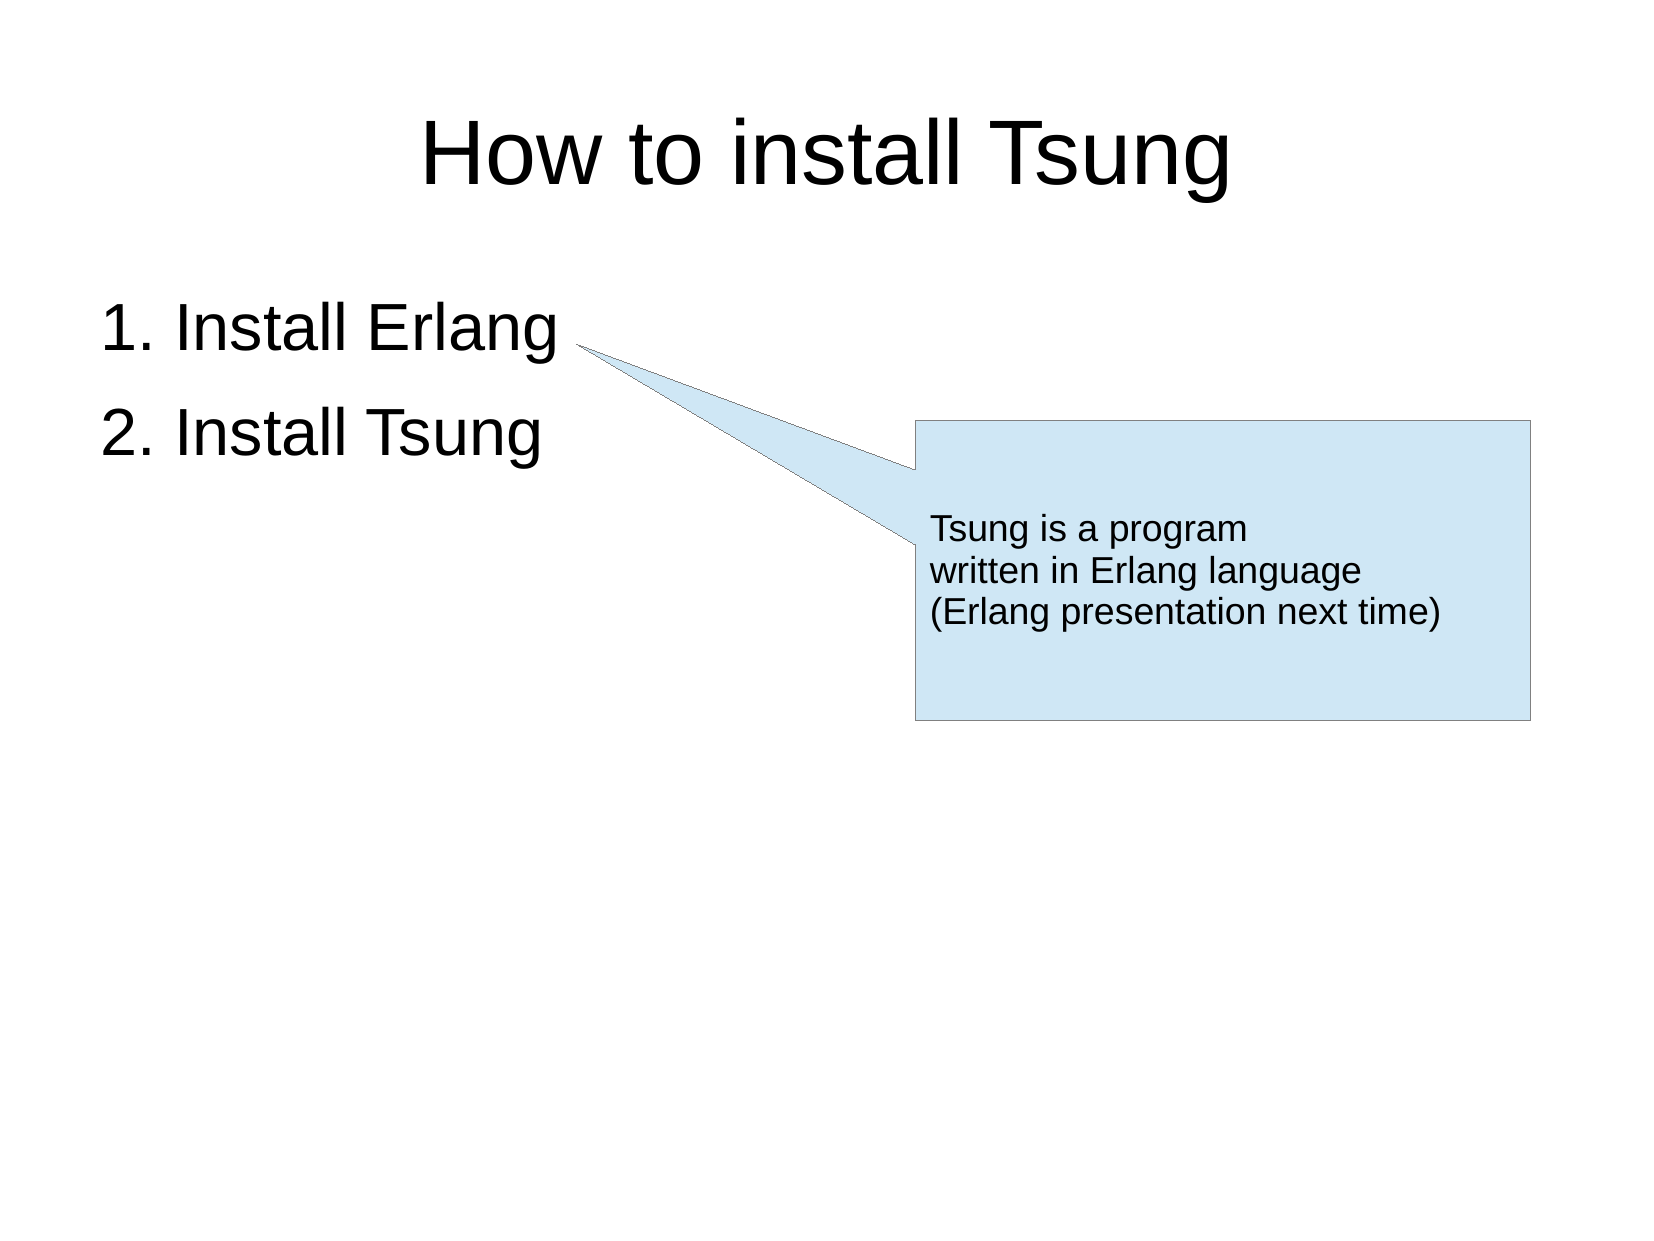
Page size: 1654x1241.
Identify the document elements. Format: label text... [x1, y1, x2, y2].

title How to install Tsung [82, 49, 1571, 257]
list Install Erlang Install Tsung [82, 290, 1538, 1010]
text_box Tsung is a program written in Erlang language (Erlang presentation next time) [576, 344, 1531, 721]
